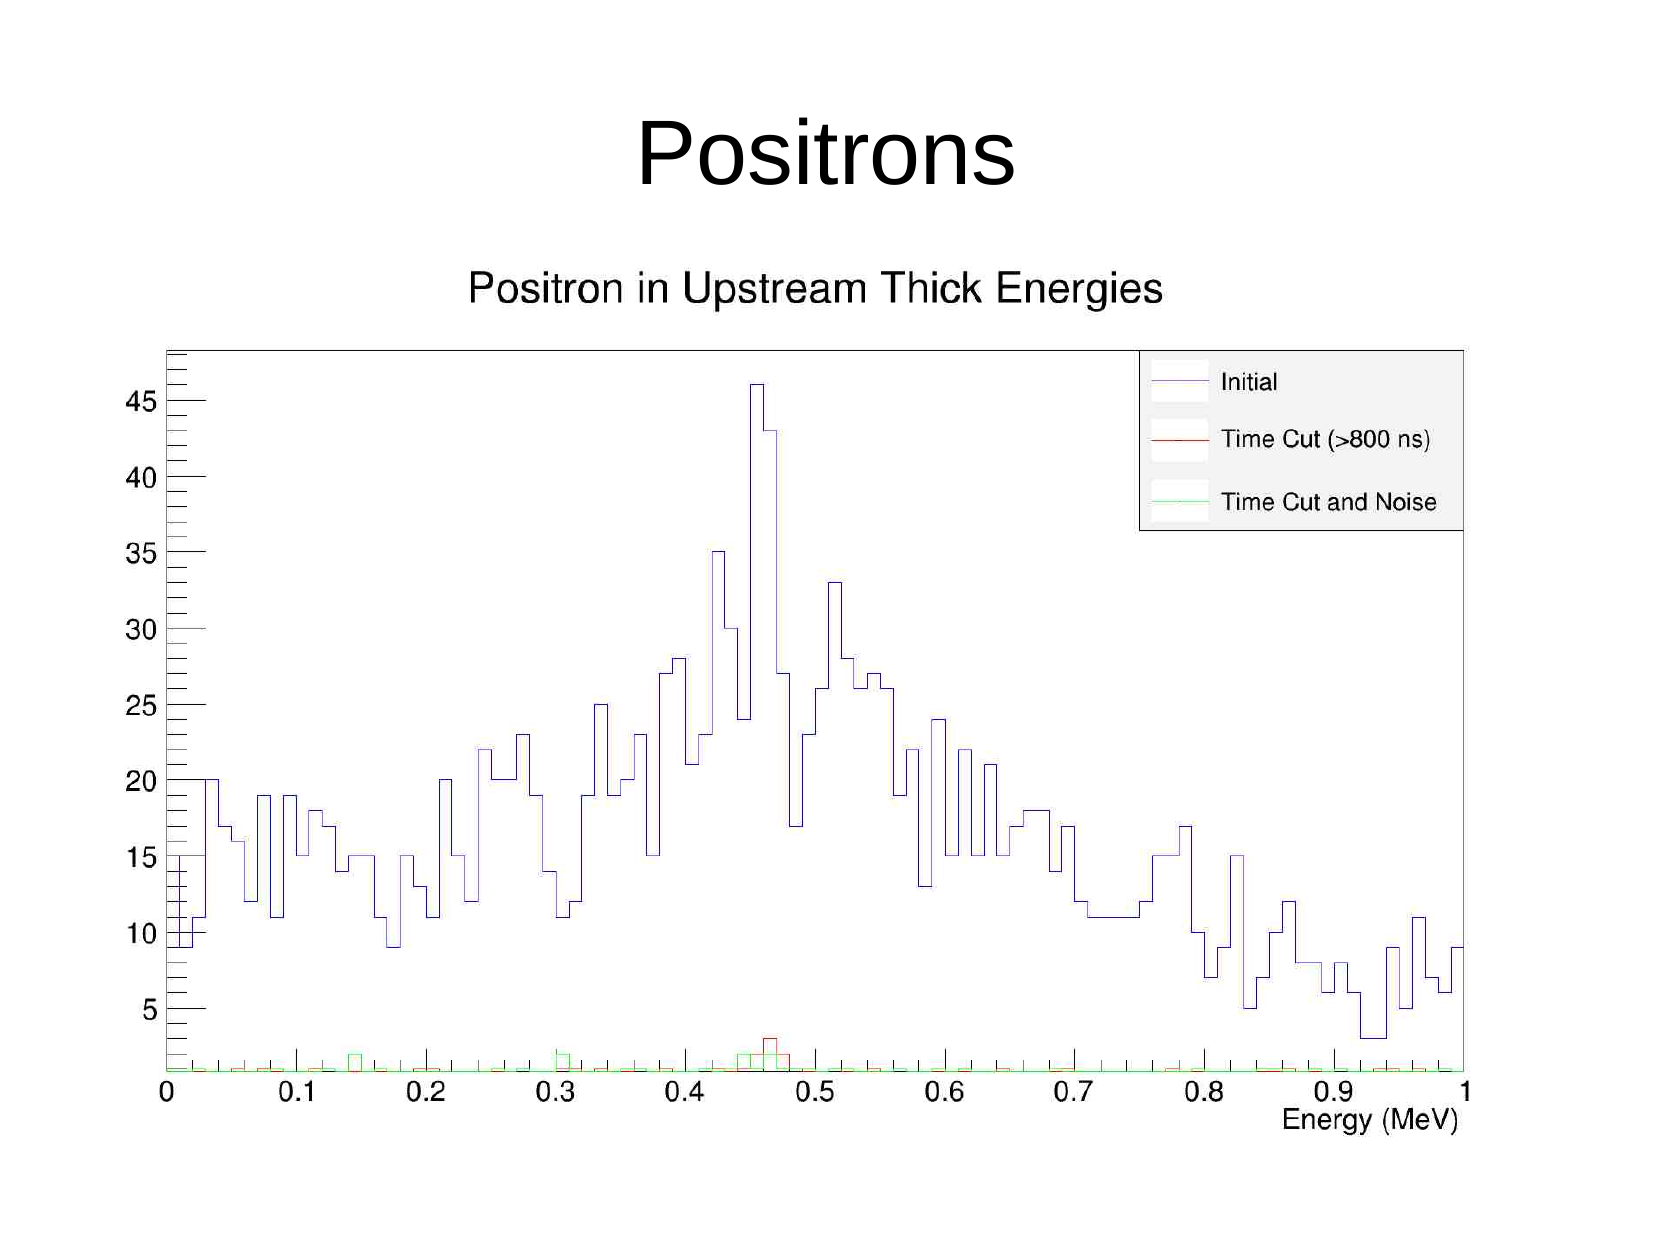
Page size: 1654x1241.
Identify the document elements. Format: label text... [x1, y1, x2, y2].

picture [4, 260, 1626, 1161]
title Positrons [82, 49, 1571, 257]
